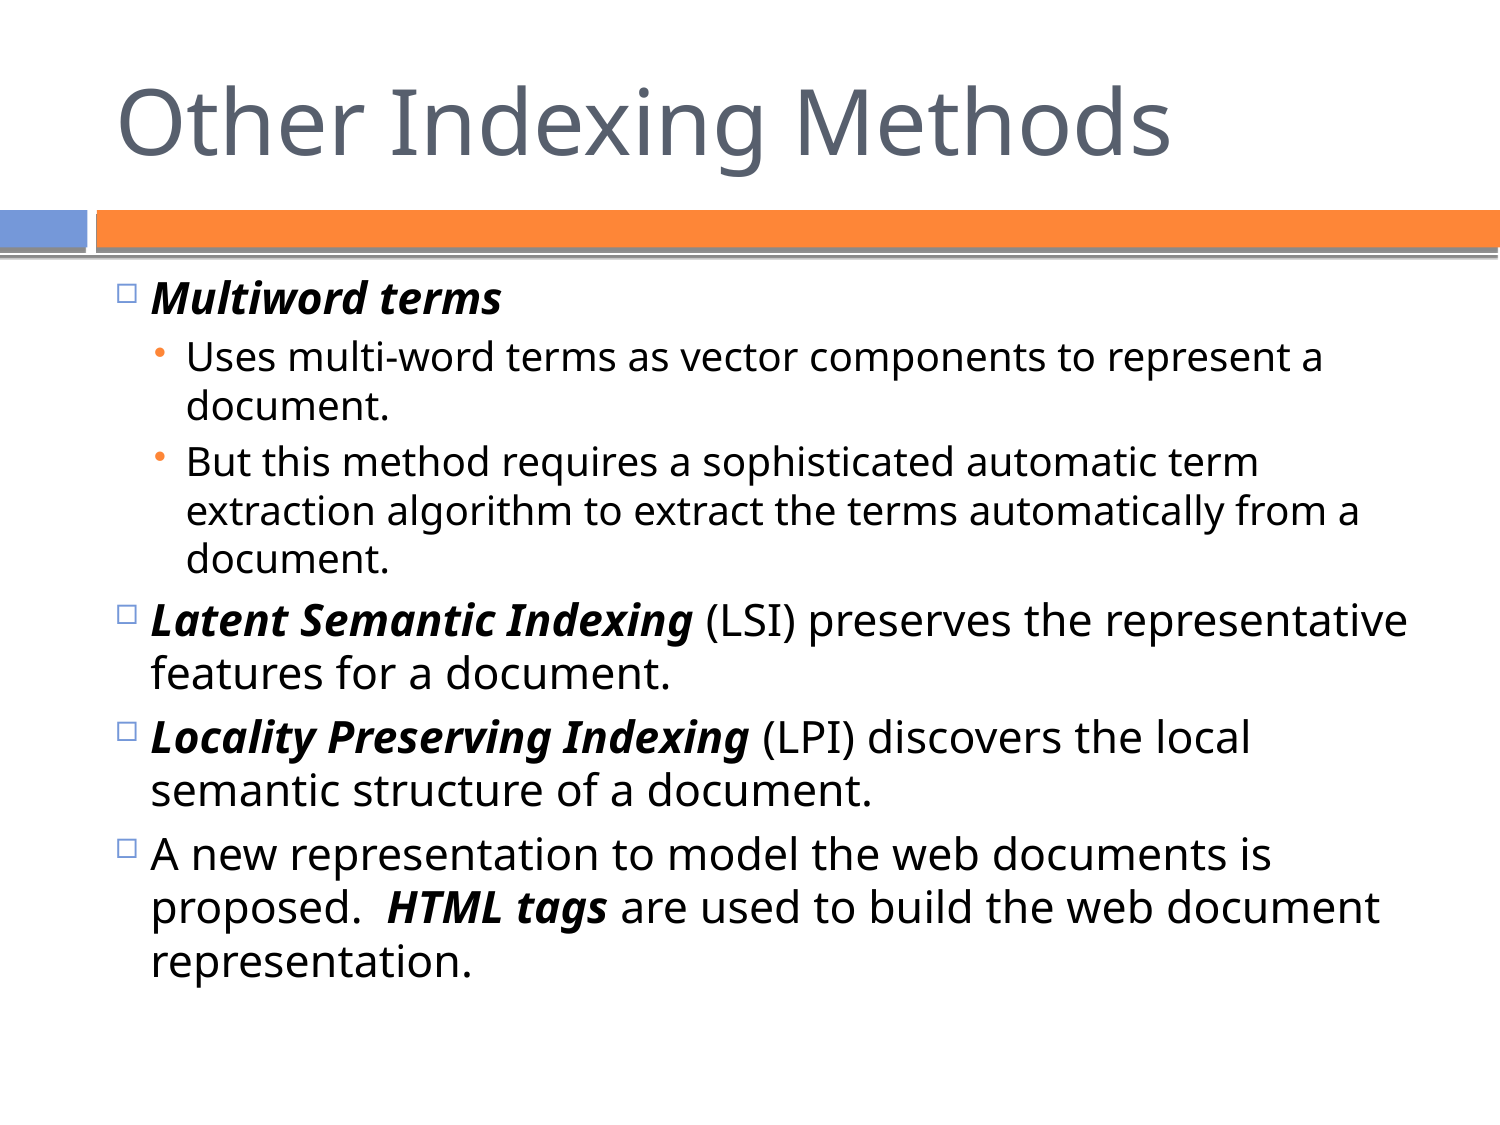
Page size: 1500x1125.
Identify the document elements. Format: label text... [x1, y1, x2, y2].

title Other Indexing Methods [100, 37, 1438, 200]
list Multiword terms Uses multi-word terms as vector components to represent a document. But this method requires a sophisticated automatic term extraction algorithm to extract the terms automatically from a document. Latent Semantic Indexing (LSI) preserves the representative features for a document. Locality Preserving Indexing (LPI) discovers the local semantic structure of a document. A new representation to model the web documents is proposed. HTML tags are used to build the web document representation. [100, 262, 1438, 1000]
